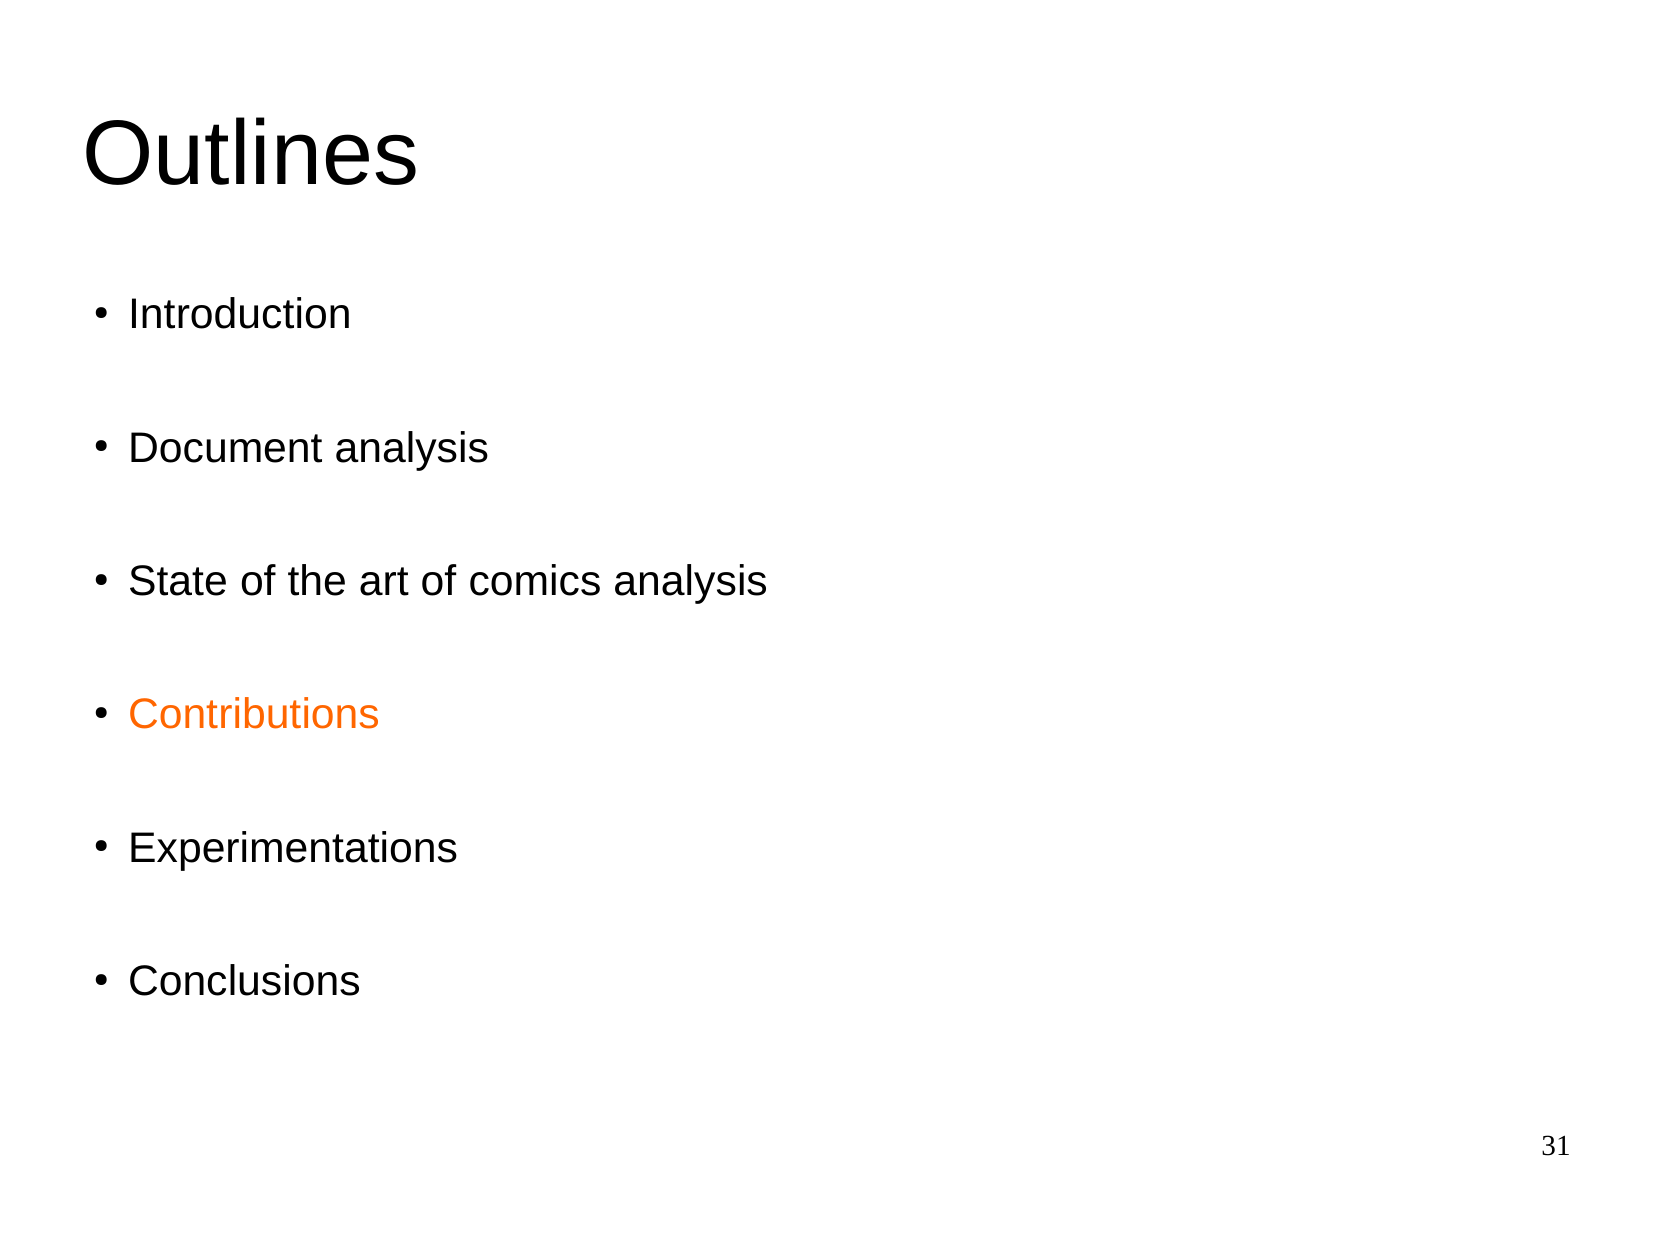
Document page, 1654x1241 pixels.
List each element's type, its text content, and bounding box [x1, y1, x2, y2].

title Outlines [82, 49, 1571, 257]
list Introduction Document analysis State of the art of comics analysis Contributions Experimentations Conclusions [82, 290, 863, 1010]
